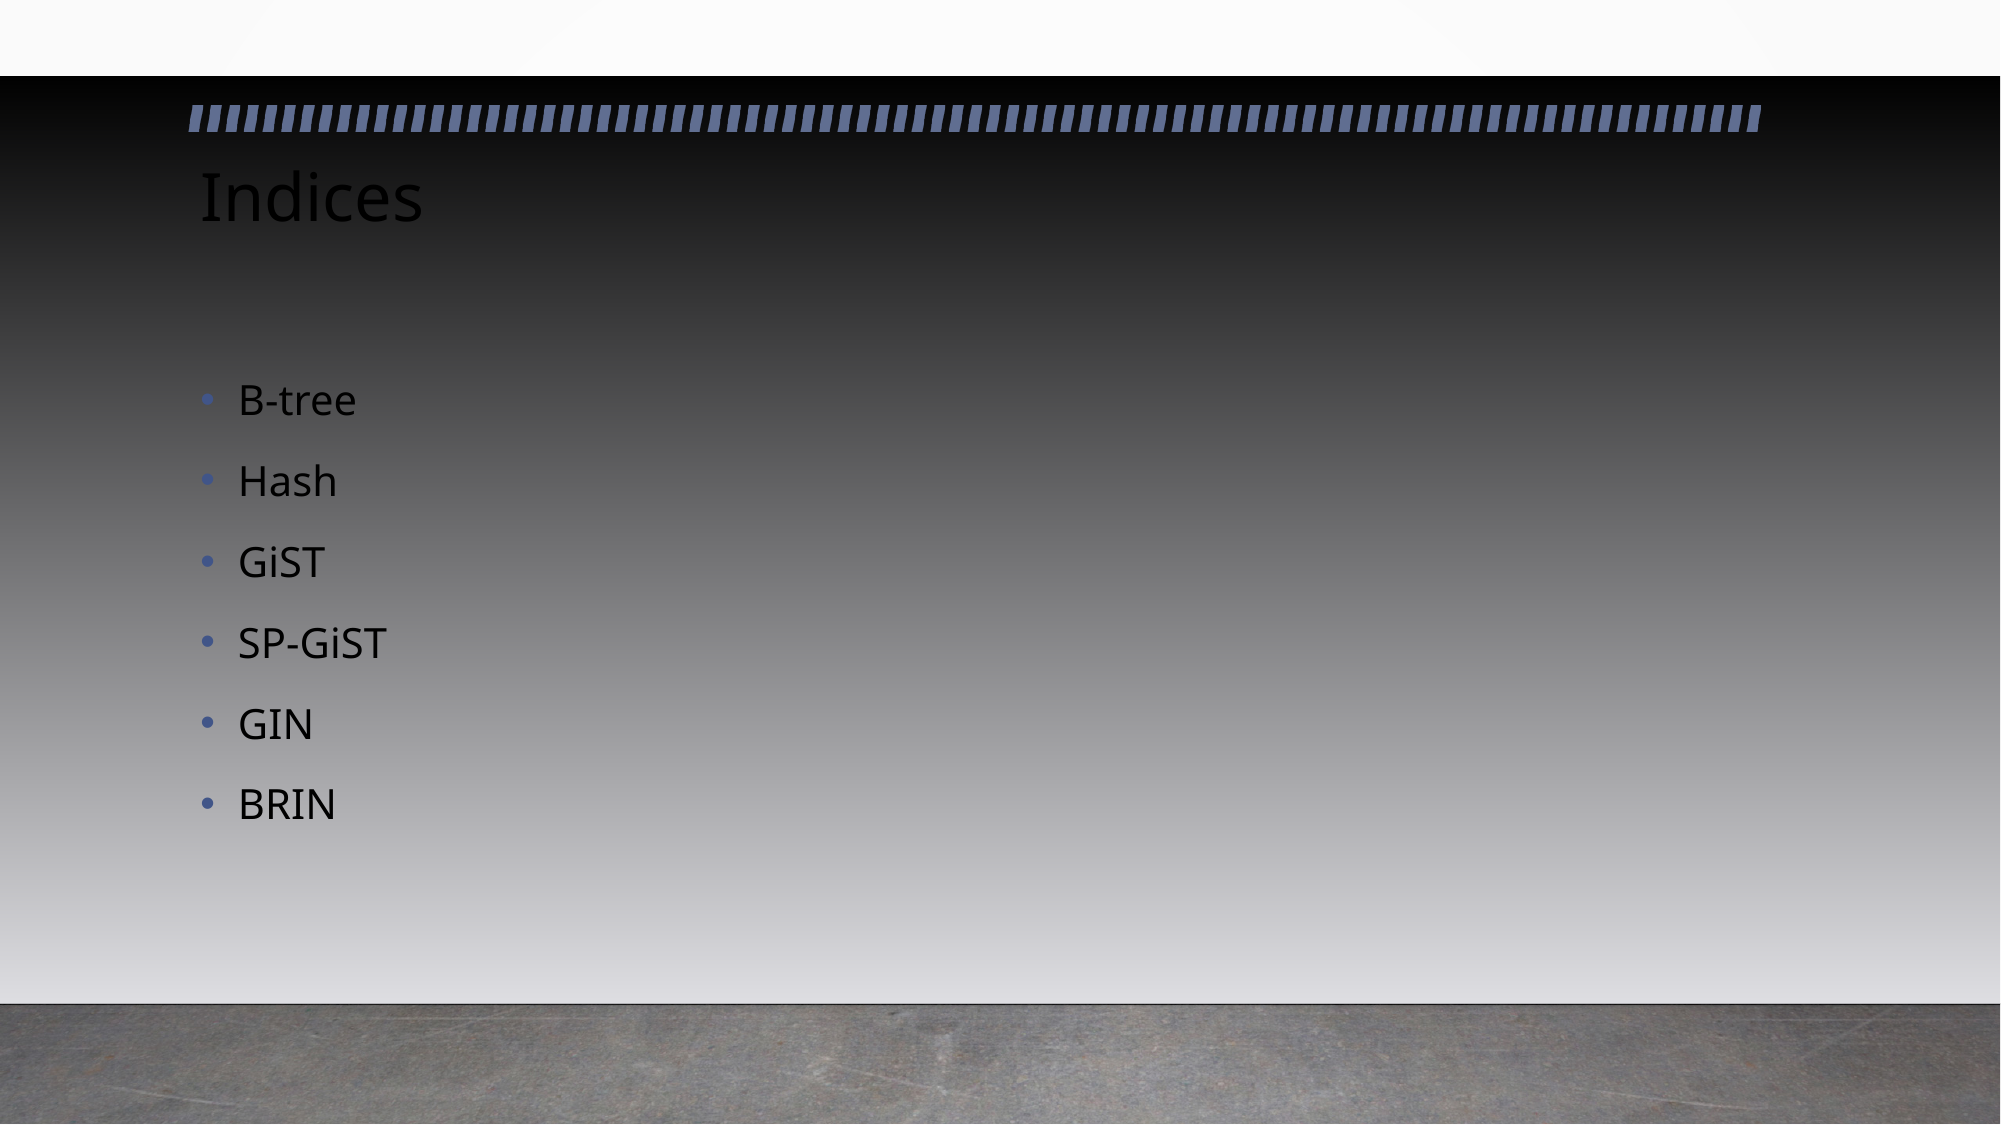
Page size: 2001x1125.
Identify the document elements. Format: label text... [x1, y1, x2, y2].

title Indices [185, 156, 1761, 329]
list B-tree Hash GiST SP-GiST GIN BRIN [185, 356, 1761, 897]
